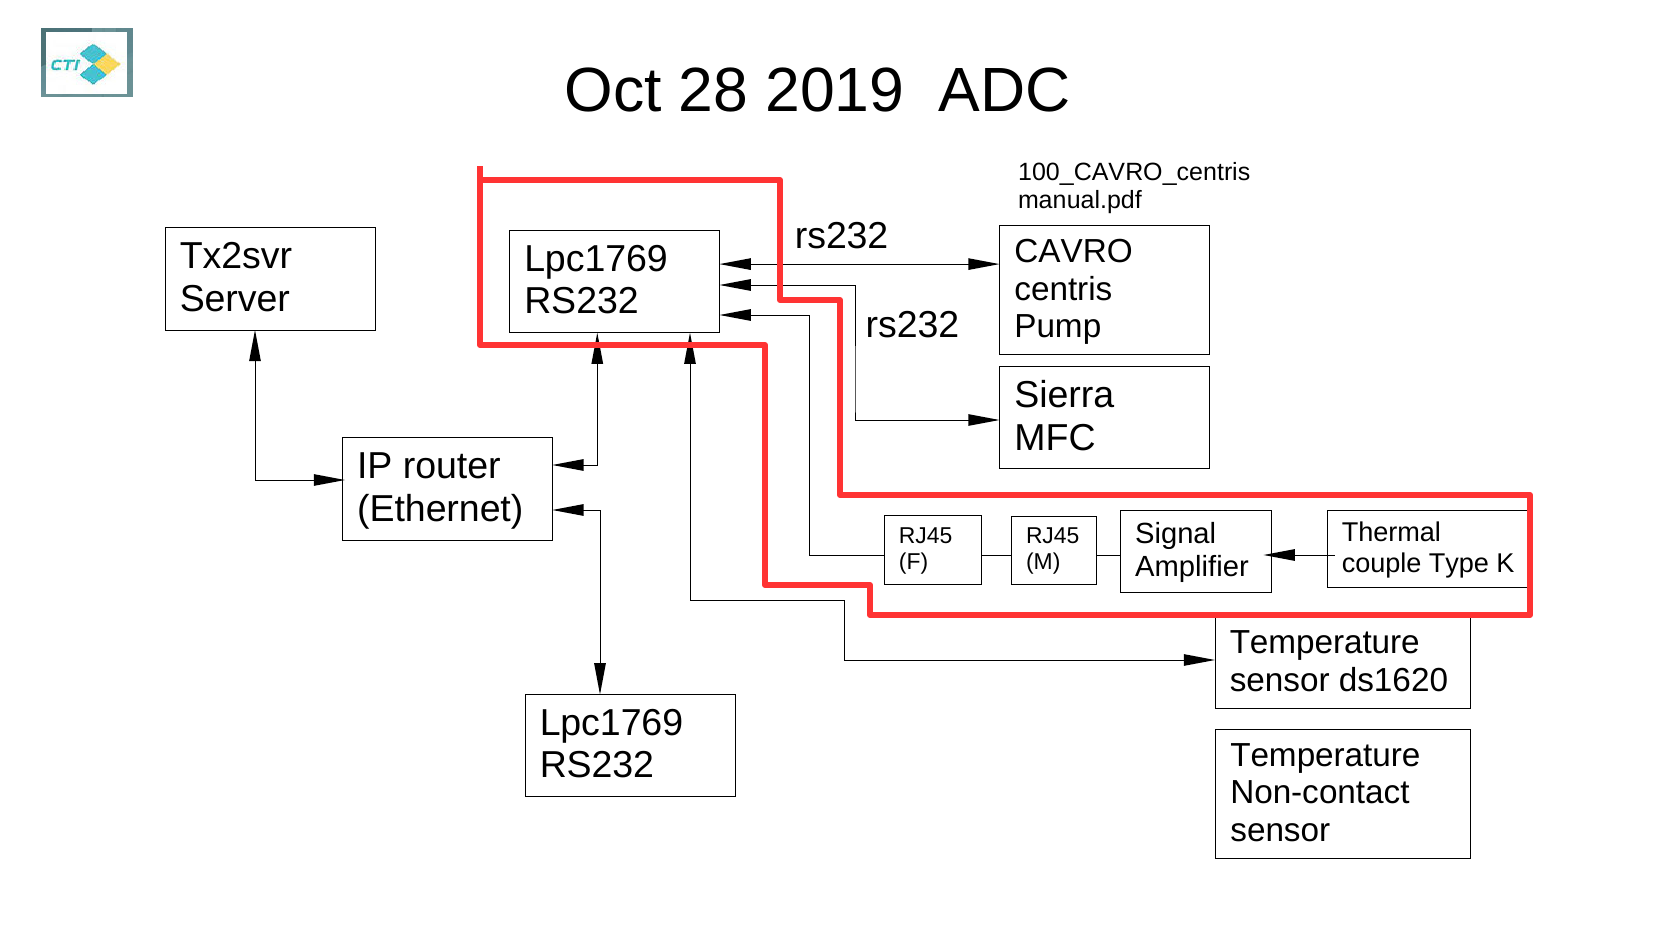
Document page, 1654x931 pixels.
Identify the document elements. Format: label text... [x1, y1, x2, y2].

text_box Lpc1769 RS232 [525, 694, 736, 797]
text_box Thermal couple Type K [1327, 510, 1527, 588]
text_box rs232 [783, 207, 931, 268]
text_box Temperature Non-contact sensor [1215, 729, 1471, 859]
text_box rs232 [850, 295, 1001, 356]
text_box Temperature sensor ds1620 [1215, 618, 1471, 709]
text_box Signal Amplifier [1120, 510, 1272, 593]
text_box Lpc1769 RS232 [509, 230, 720, 333]
text_box RJ45 (M) [1011, 516, 1097, 585]
text_box RJ45 (F) [884, 515, 982, 585]
text_box CAVRO centris Pump [999, 225, 1210, 355]
text_box Tx2svr Server [165, 227, 376, 331]
text_box Sierra MFC [999, 366, 1210, 469]
text_box 100_CAVRO_centris manual.pdf [1003, 150, 1396, 196]
title Oct 28 2019 ADC [82, 10, 1571, 166]
picture [41, 28, 133, 97]
text_box IP router (Ethernet) [342, 437, 553, 541]
